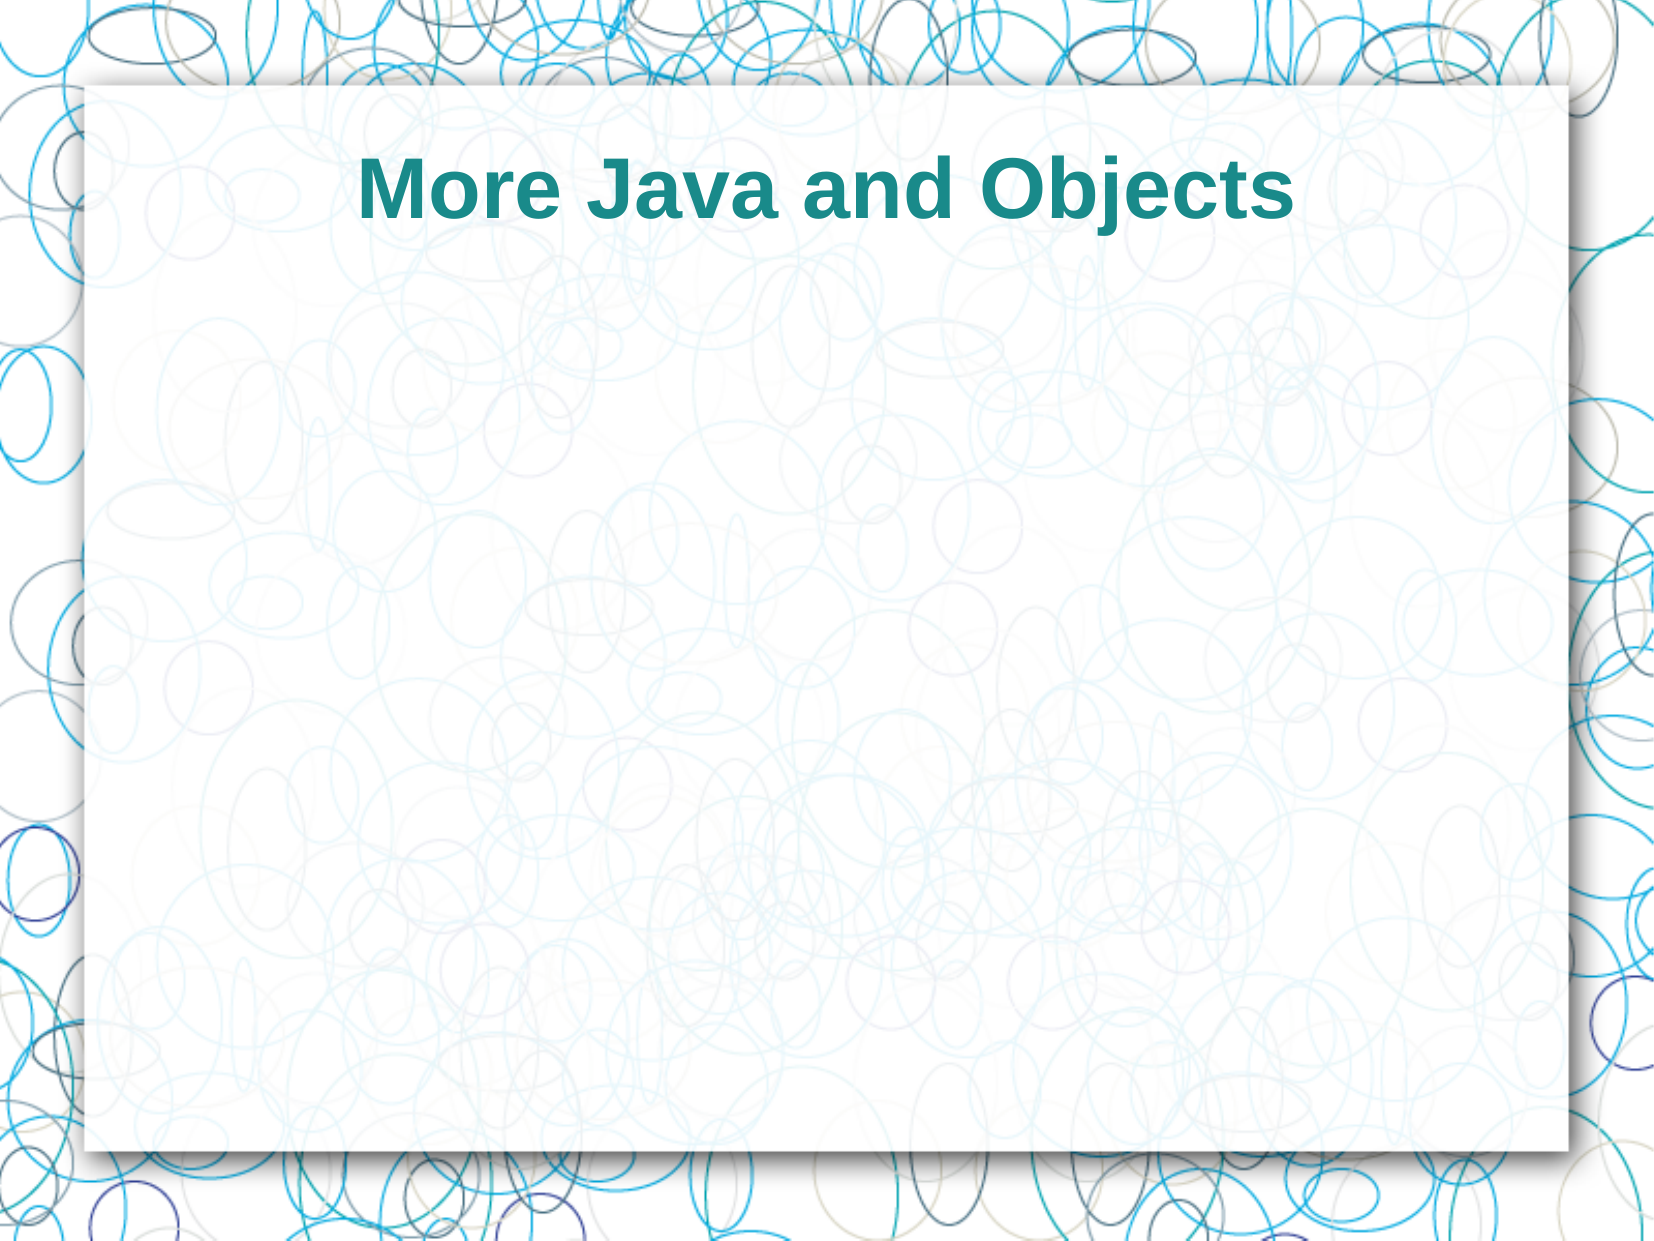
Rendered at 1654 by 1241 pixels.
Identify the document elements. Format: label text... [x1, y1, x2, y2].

title More Java and Objects [82, 84, 1571, 292]
picture [0, 0, 1654, 1241]
